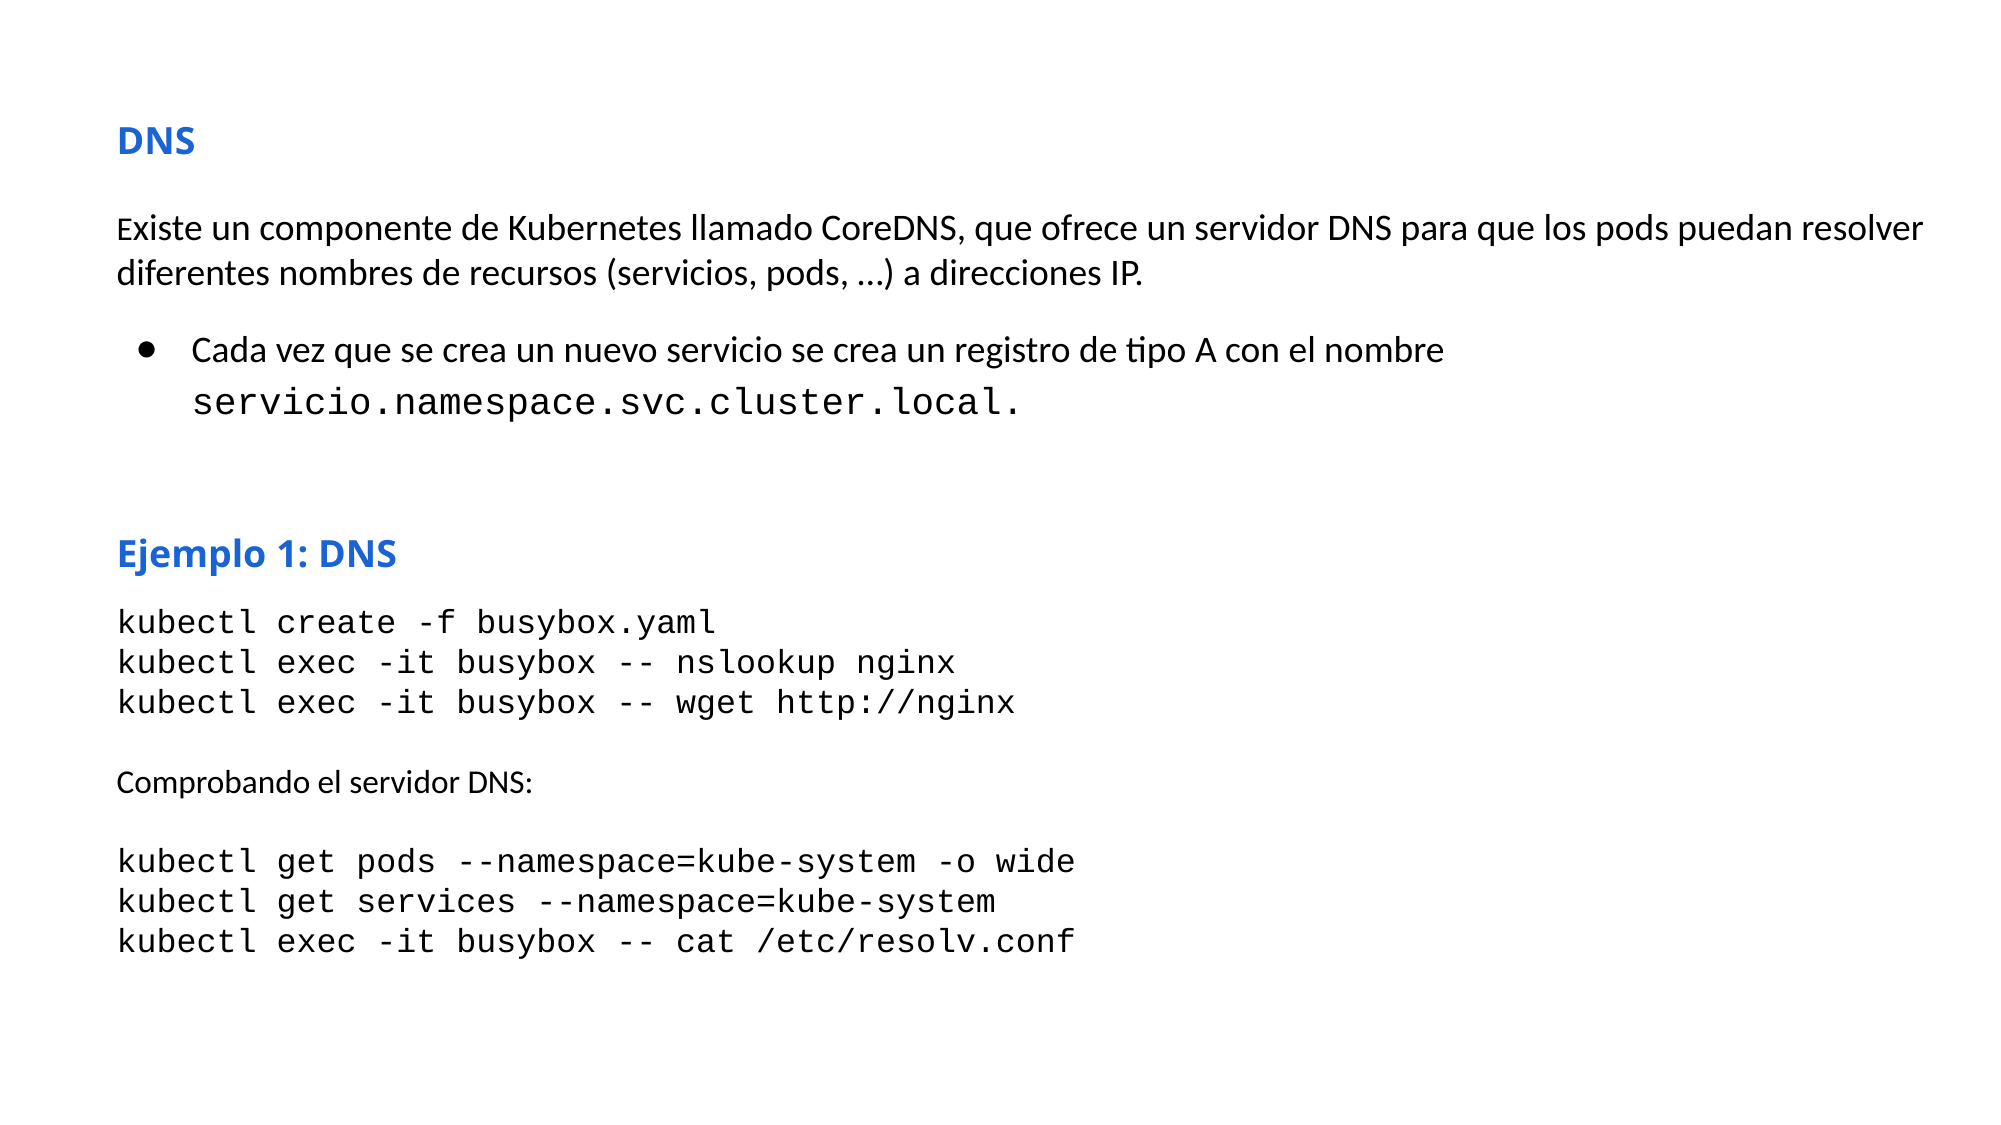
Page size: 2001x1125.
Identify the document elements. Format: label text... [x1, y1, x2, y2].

text_box Existe un componente de Kubernetes llamado CoreDNS, que ofrece un servidor DNS para que los pods puedan resolver diferentes nombres de recursos (servicios, pods, …) a direcciones IP. Cada vez que se crea un nuevo servicio se crea un registro de tipo A con el nombre servicio.namespace.svc.cluster.local. Ejemplo 1: DNS kubectl create -f busybox.yaml kubectl exec -it busybox -- nslookup nginx kubectl exec -it busybox -- wget http://nginx Comprobando el servidor DNS: kubectl get pods --namespace=kube-system -o wide kubectl get services --namespace=kube-system kubectl exec -it busybox -- cat /etc/resolv.conf [101, 195, 1977, 408]
text_box DNS [101, 110, 437, 170]
